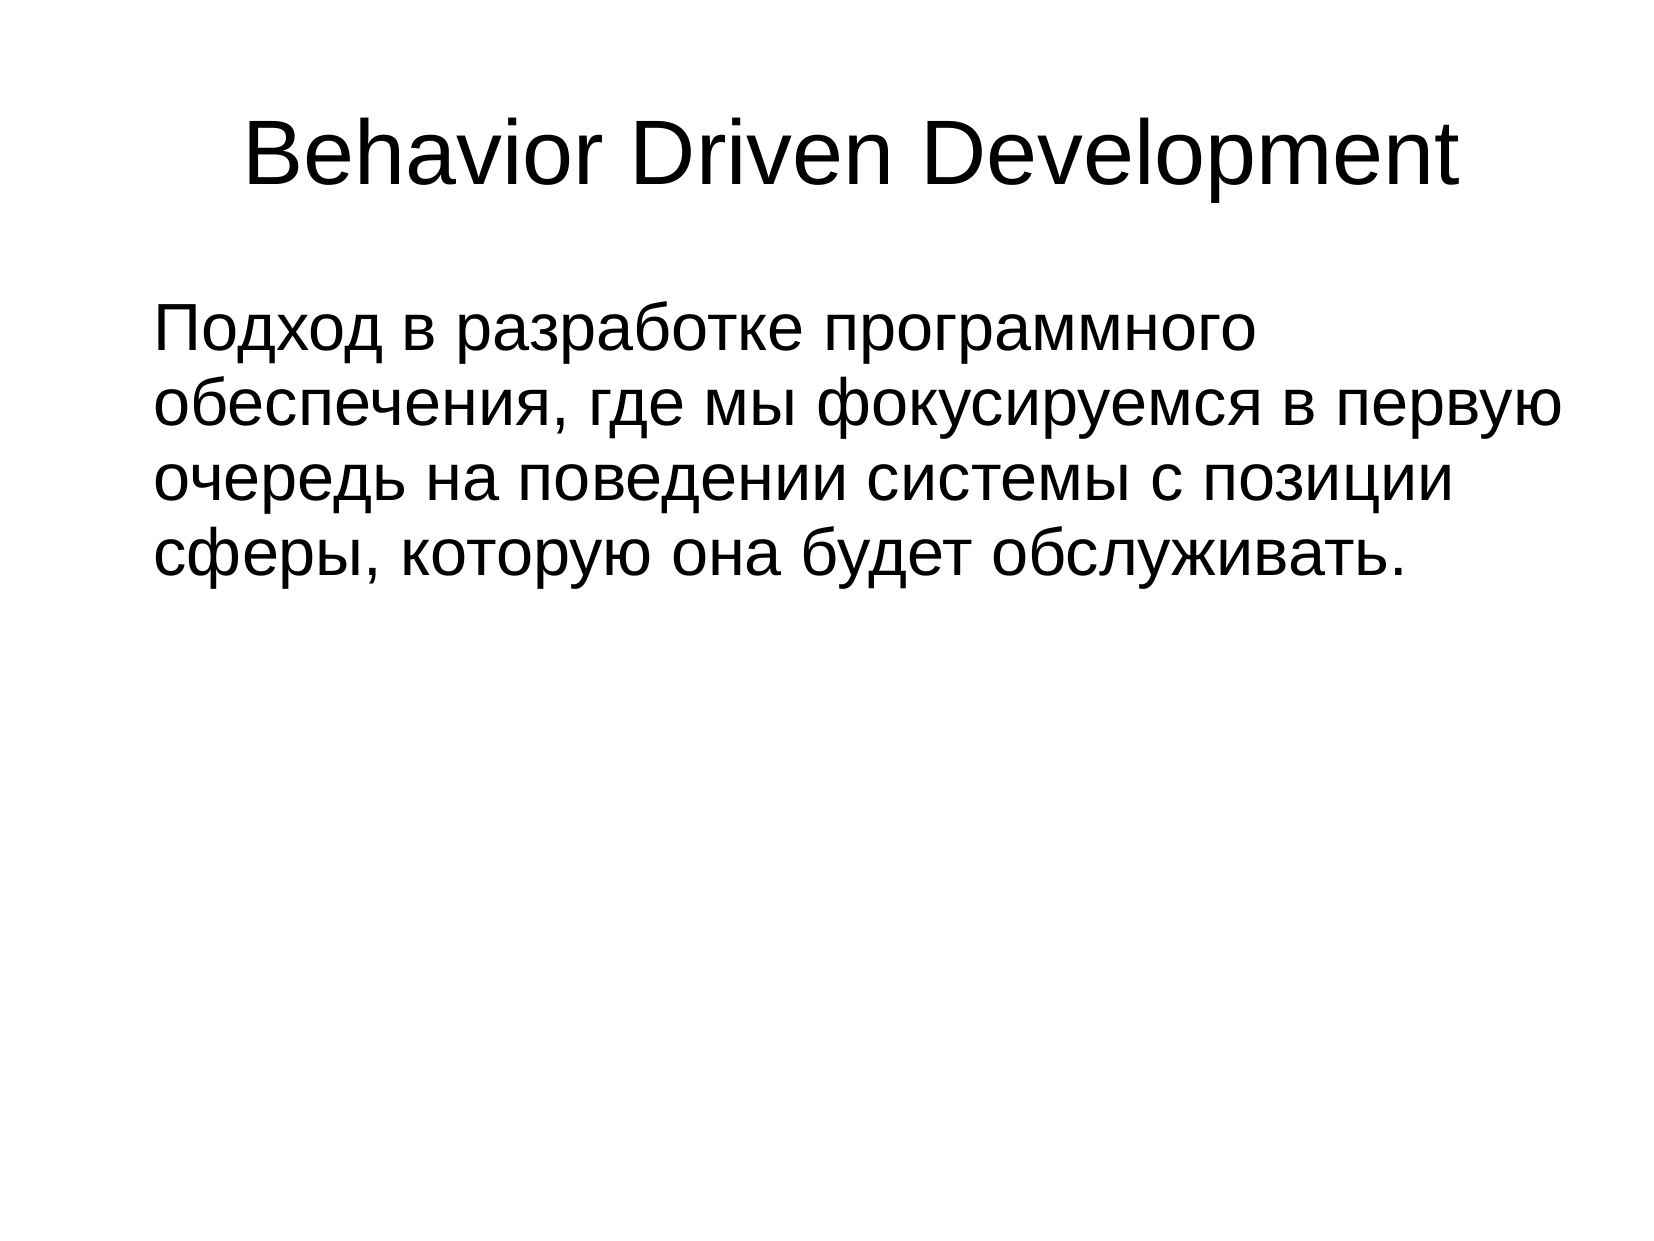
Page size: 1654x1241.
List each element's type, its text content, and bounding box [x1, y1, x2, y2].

list Подход в разработке программного обеспечения, где мы фокусируемся в первую очередь на поведении системы с позиции сферы, которую она будет обслуживать. [82, 290, 1571, 1010]
title Behavior Driven Development [82, 49, 1571, 257]
